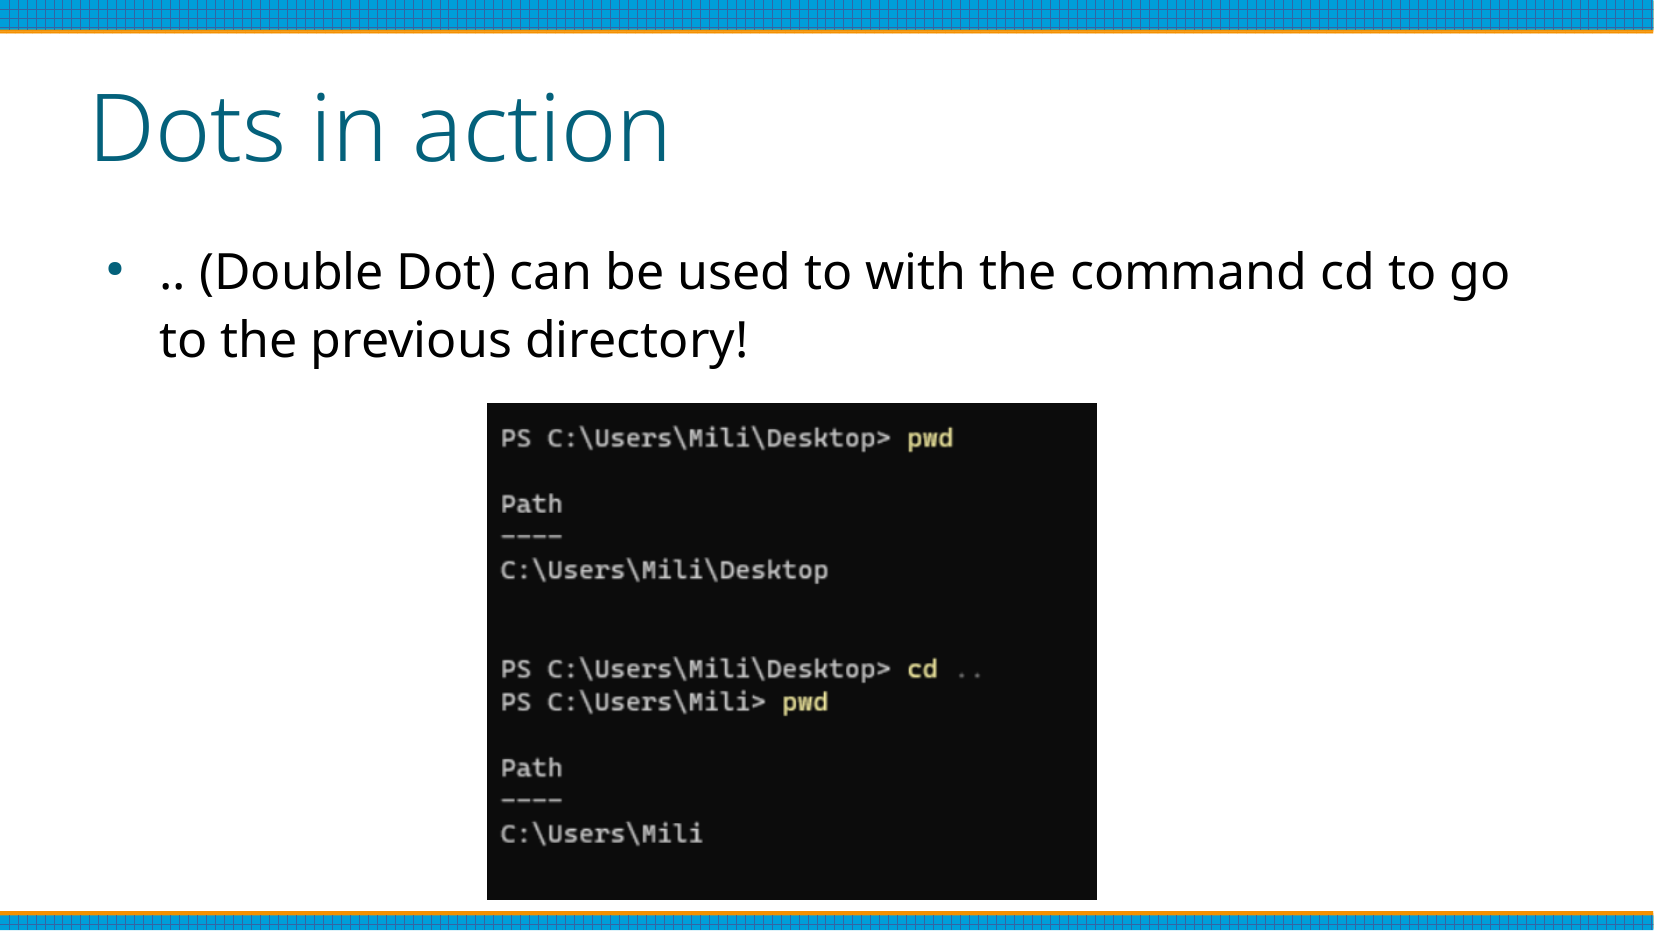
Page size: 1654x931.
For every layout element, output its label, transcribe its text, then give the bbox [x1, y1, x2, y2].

title Dots in action [88, 44, 1565, 207]
list .. (Double Dot) can be used to with the command cd to go to the previous directory! [88, 236, 1565, 901]
picture [487, 403, 1097, 901]
